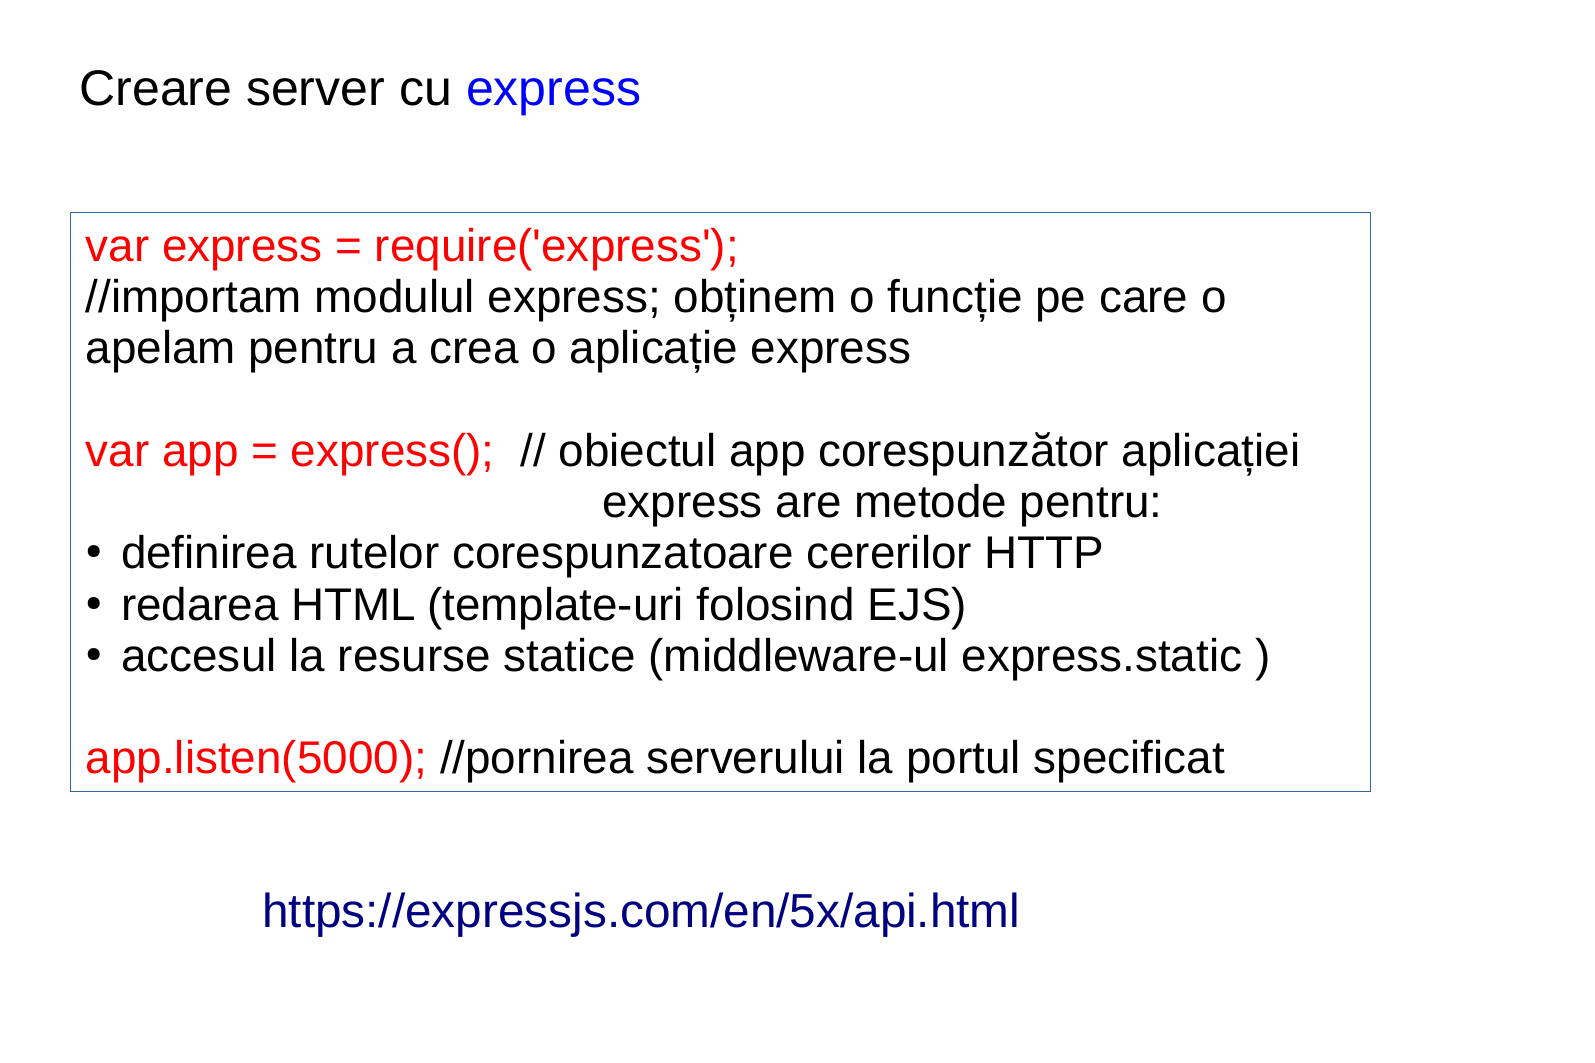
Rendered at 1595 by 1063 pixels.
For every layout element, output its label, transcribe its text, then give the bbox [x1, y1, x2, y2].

text_box var express = require('express'); //importam modulul express; obținem o funcție pe care o apelam pentru a crea o aplicație express var app = express(); // obiectul app corespunzător aplicației express are metode pentru: definirea rutelor corespunzatoare cererilor HTTP redarea HTML (template-uri folosind EJS) accesul la resurse statice (middleware-ul express.static ) app.listen(5000); //pornirea serverului la portul specificat [70, 212, 1371, 792]
text_box Creare server cu express [64, 53, 670, 124]
text_box https://expressjs.com/en/5x/api.html [247, 877, 1099, 948]
